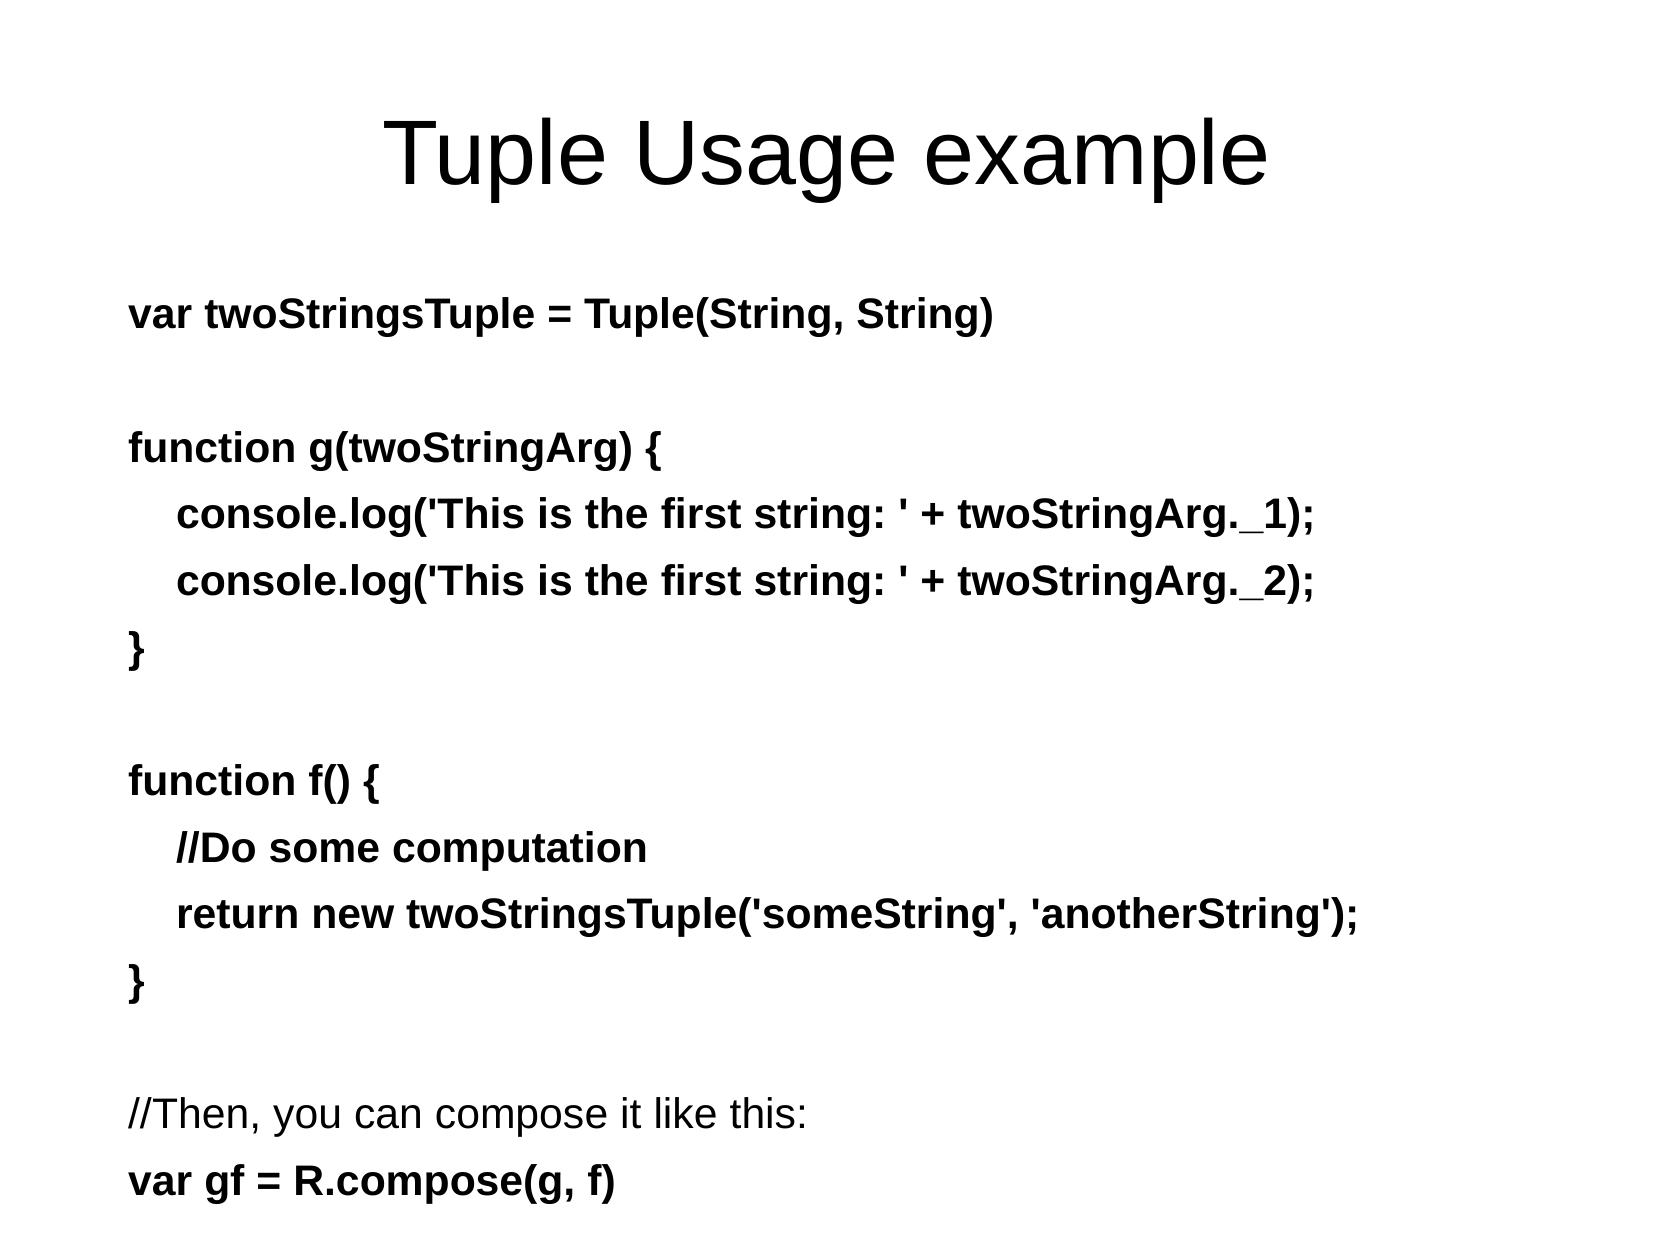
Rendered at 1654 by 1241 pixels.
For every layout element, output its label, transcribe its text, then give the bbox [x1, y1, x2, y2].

title Tuple Usage example [82, 49, 1571, 257]
list var twoStringsTuple = Tuple(String, String) function g(twoStringArg) { console.log('This is the first string: ' + twoStringArg._1); console.log('This is the first string: ' + twoStringArg._2); } function f() { //Do some computation return new twoStringsTuple('someString', 'anotherString'); } //Then, you can compose it like this: var gf = R.compose(g, f) [82, 290, 1619, 1217]
